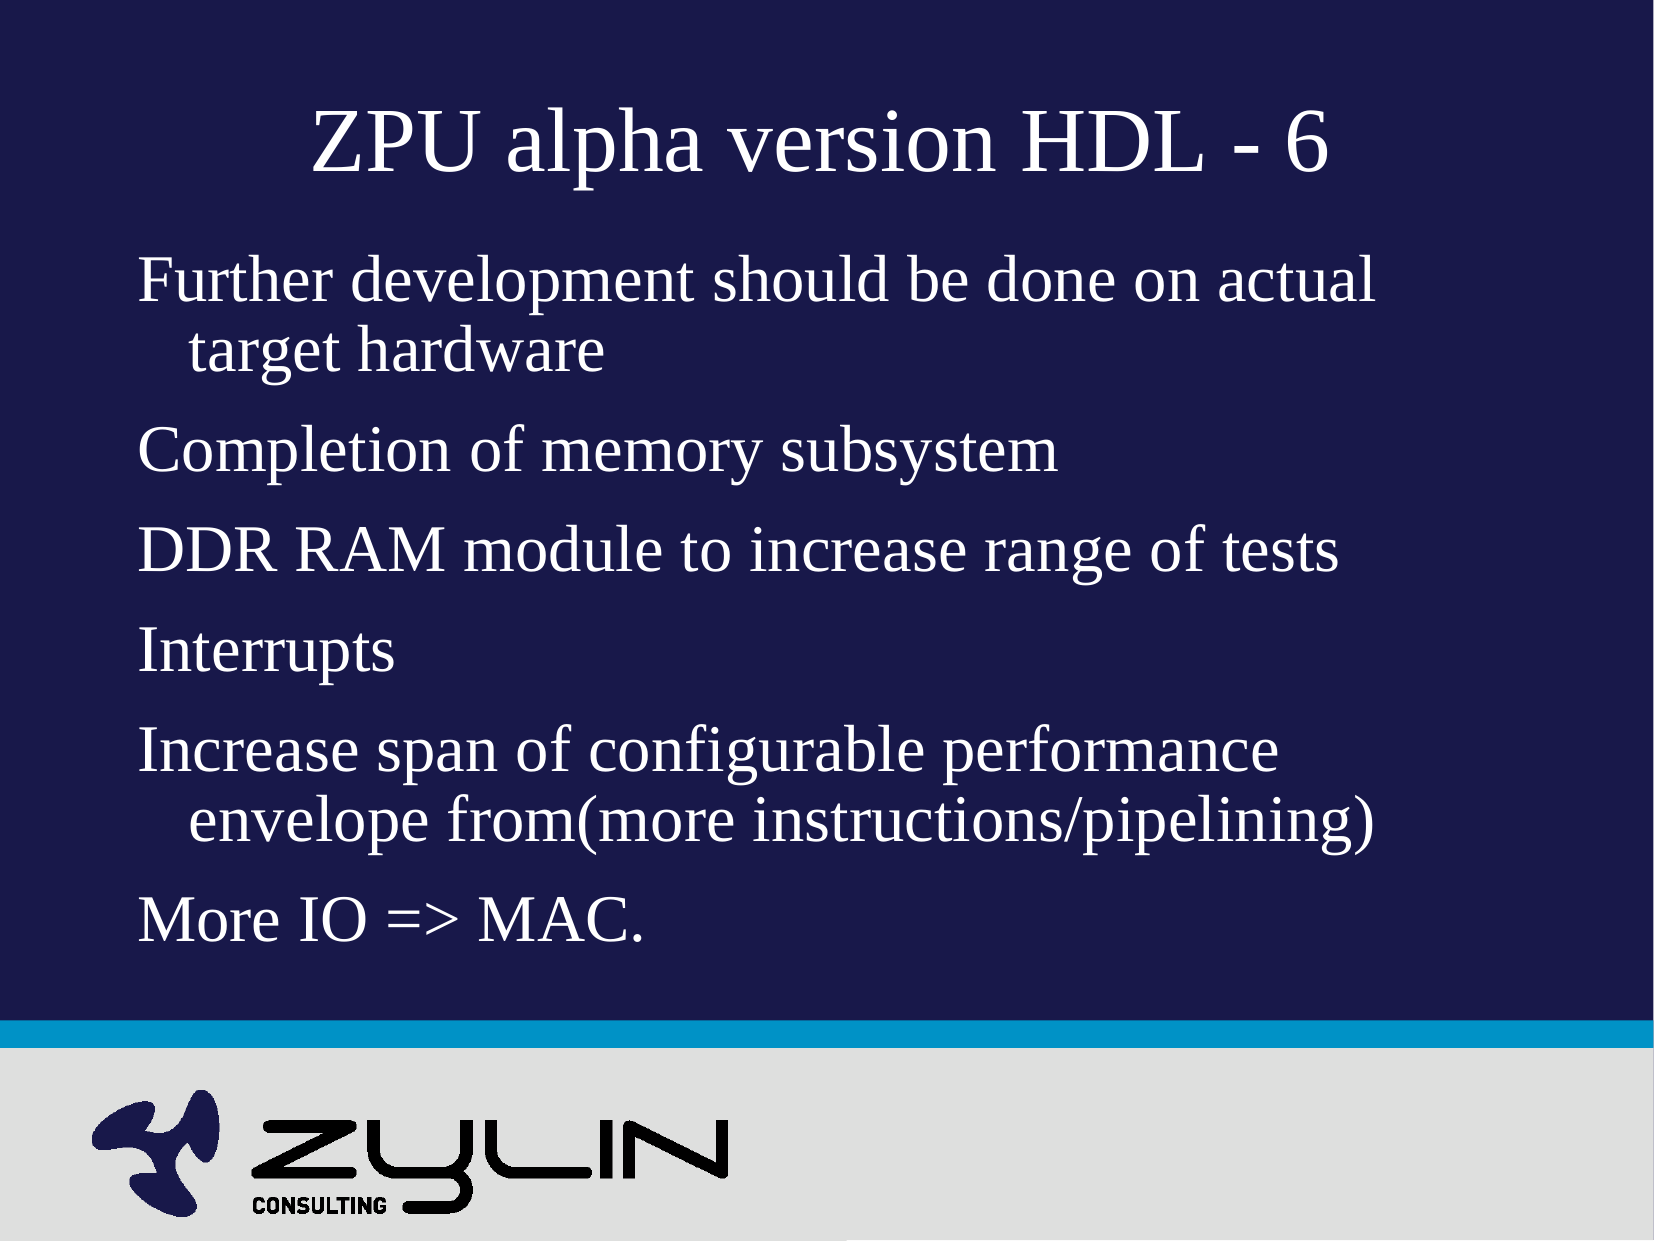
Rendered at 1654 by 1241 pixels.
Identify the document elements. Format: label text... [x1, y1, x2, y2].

list Further development should be done on actual target hardware Completion of memory subsystem DDR RAM module to increase range of tests Interrupts Increase span of configurable performance envelope from(more instructions/pipelining) More IO => MAC. [120, 245, 1533, 1020]
picture [0, 1049, 812, 1241]
text_box [0, 1020, 1654, 1241]
title ZPU alpha version HDL - 6 [117, 79, 1526, 206]
